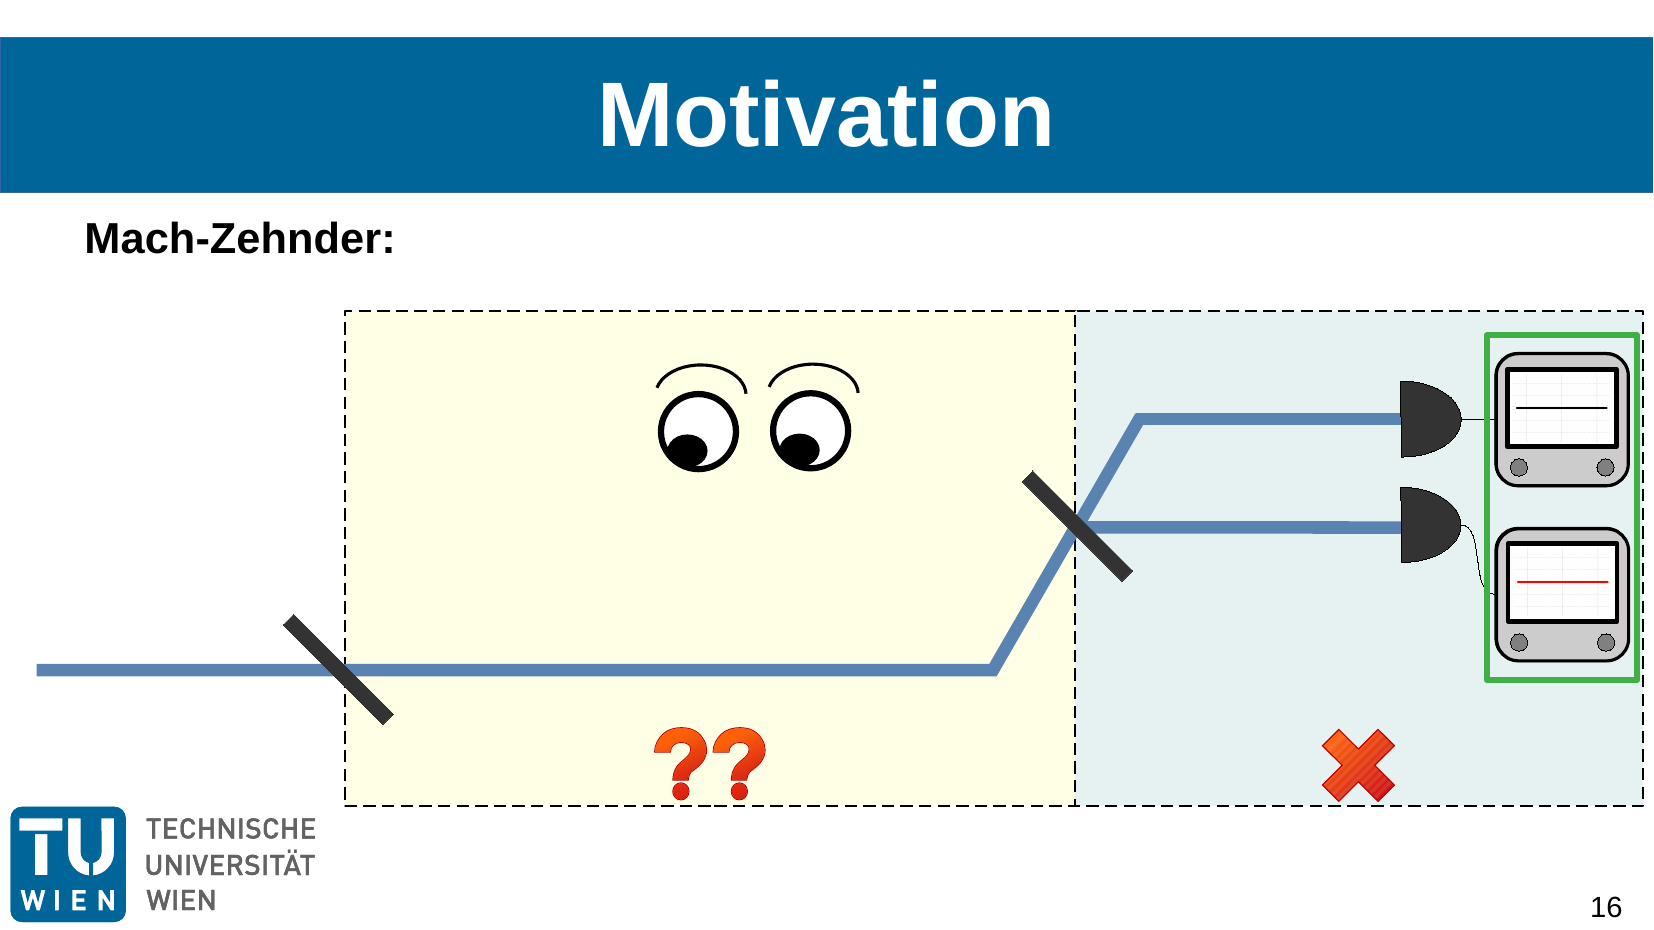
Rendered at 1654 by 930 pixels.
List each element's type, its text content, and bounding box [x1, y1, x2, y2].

list Mach-Zehnder: [84, 214, 404, 293]
title Motivation [0, 37, 1653, 193]
picture [1509, 371, 1614, 445]
picture [1295, 702, 1421, 828]
picture [1510, 546, 1615, 619]
picture [631, 714, 790, 816]
text_box [283, 310, 1644, 806]
